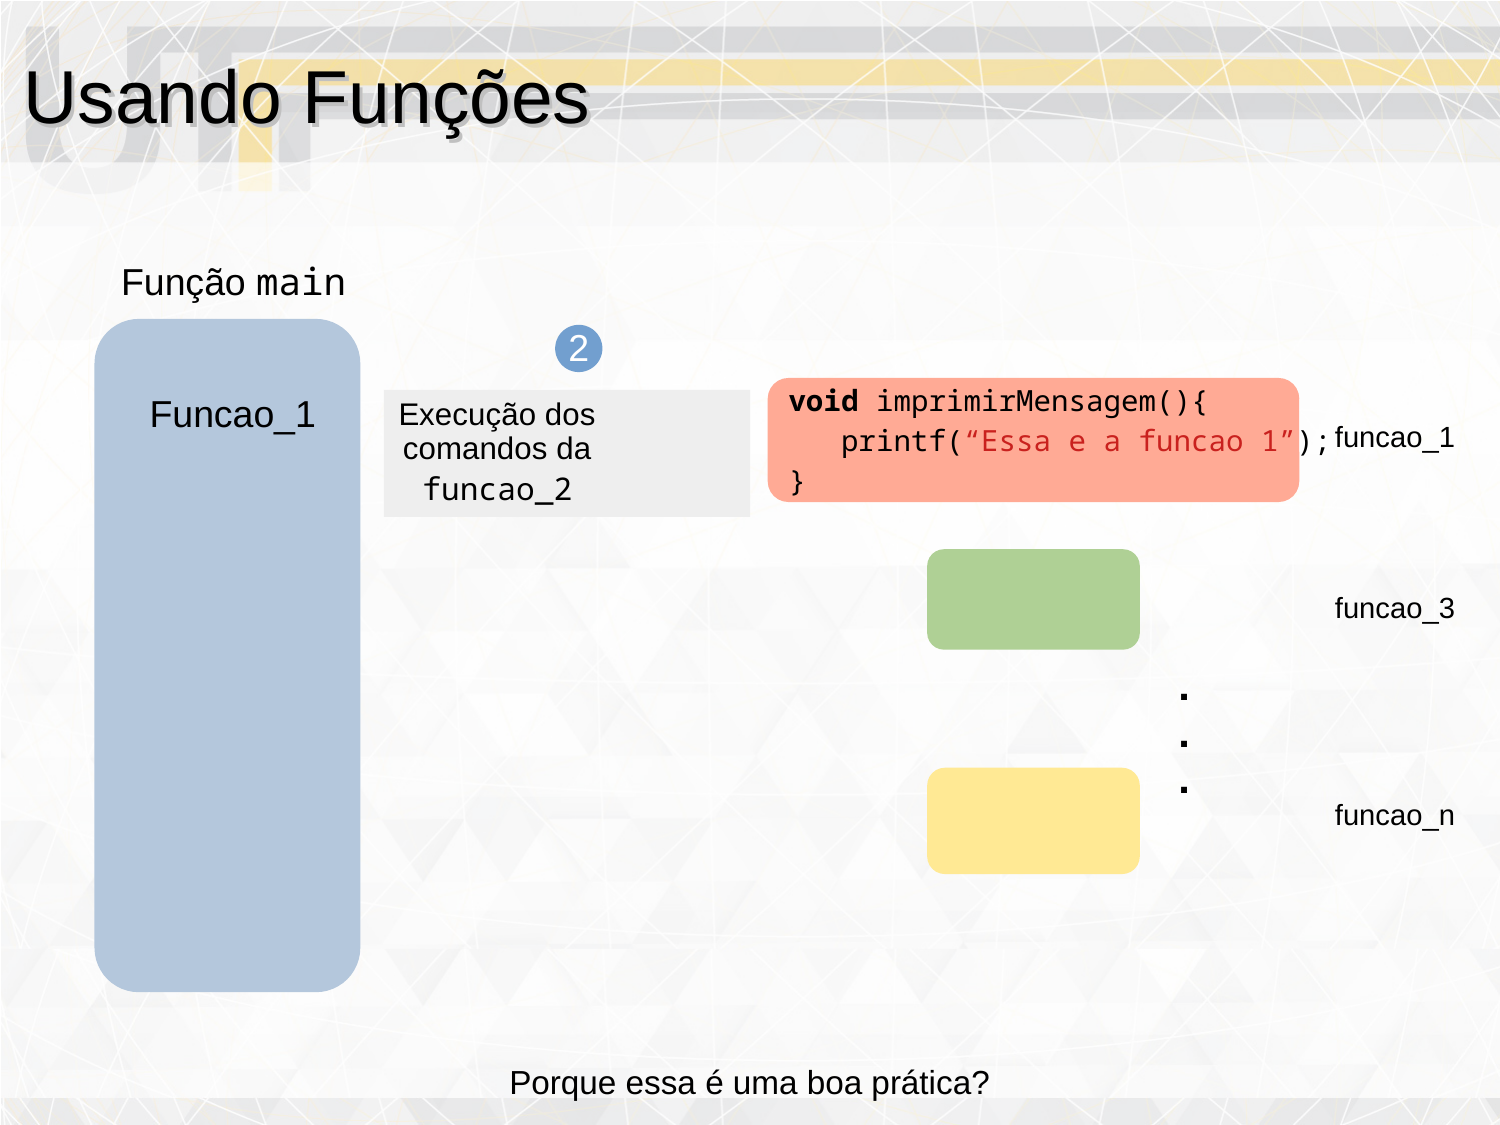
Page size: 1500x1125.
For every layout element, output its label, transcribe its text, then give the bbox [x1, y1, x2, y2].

text_box funcao_1 [1319, 413, 1471, 461]
text_box Funcao_1 [134, 386, 331, 443]
text_box [927, 767, 1140, 875]
text_box [927, 549, 1140, 650]
text_box void imprimirMensagem(){ printf(“Essa e a funcao 1”); } [767, 377, 1300, 503]
text_box funcao_n [1319, 791, 1471, 839]
text_box [94, 318, 361, 993]
text_box funcao_3 [1319, 584, 1471, 633]
text_box . . . [1163, 655, 1205, 810]
text_box Função main [106, 248, 367, 307]
text_box Execução dos comandos da funcao_2 [383, 389, 751, 485]
title Usando Funções [23, 18, 1489, 178]
text_box 2 [555, 324, 603, 373]
text_box Porque essa é uma boa prática? [494, 1057, 1006, 1109]
